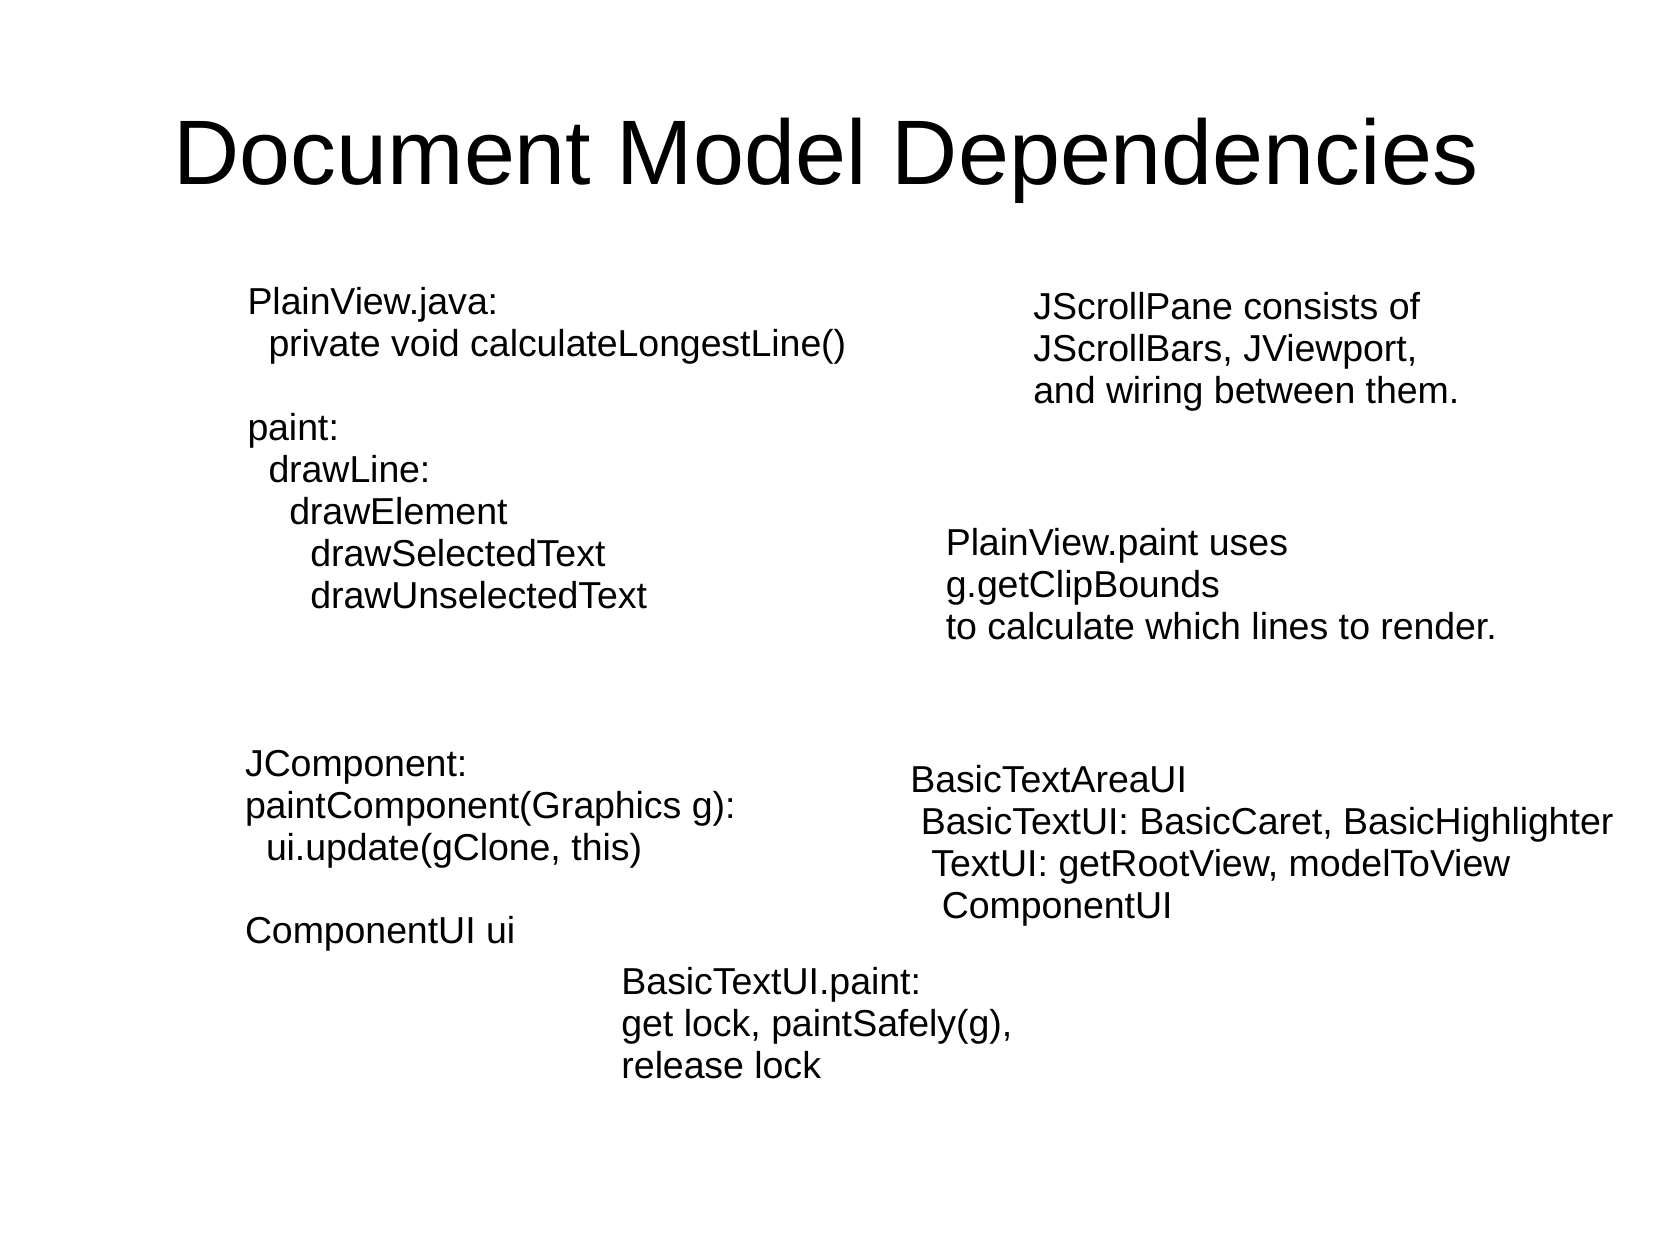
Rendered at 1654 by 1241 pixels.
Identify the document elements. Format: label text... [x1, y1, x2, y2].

text_box JScrollPane consists of JScrollBars, JViewport, and wiring between them. [1017, 277, 1398, 434]
text_box PlainView.paint uses g.getClipBounds to calculate which lines to render. [930, 513, 1412, 671]
text_box BasicTextUI.paint: get lock, paintSafely(g), release lock [606, 952, 958, 1110]
text_box JComponent: paintComponent(Graphics g): ui.update(gClone, this) ComponentUI ui [229, 733, 663, 985]
title Document Model Dependencies [82, 56, 1571, 250]
text_box PlainView.java: private void calculateLongestLine() paint: drawLine: drawElement drawSelectedText drawUnselectedText [231, 272, 753, 663]
text_box BasicTextAreaUI BasicTextUI: BasicCaret, BasicHighlighter TextUI: getRootView, modelToView ComponentUI [894, 750, 1503, 954]
